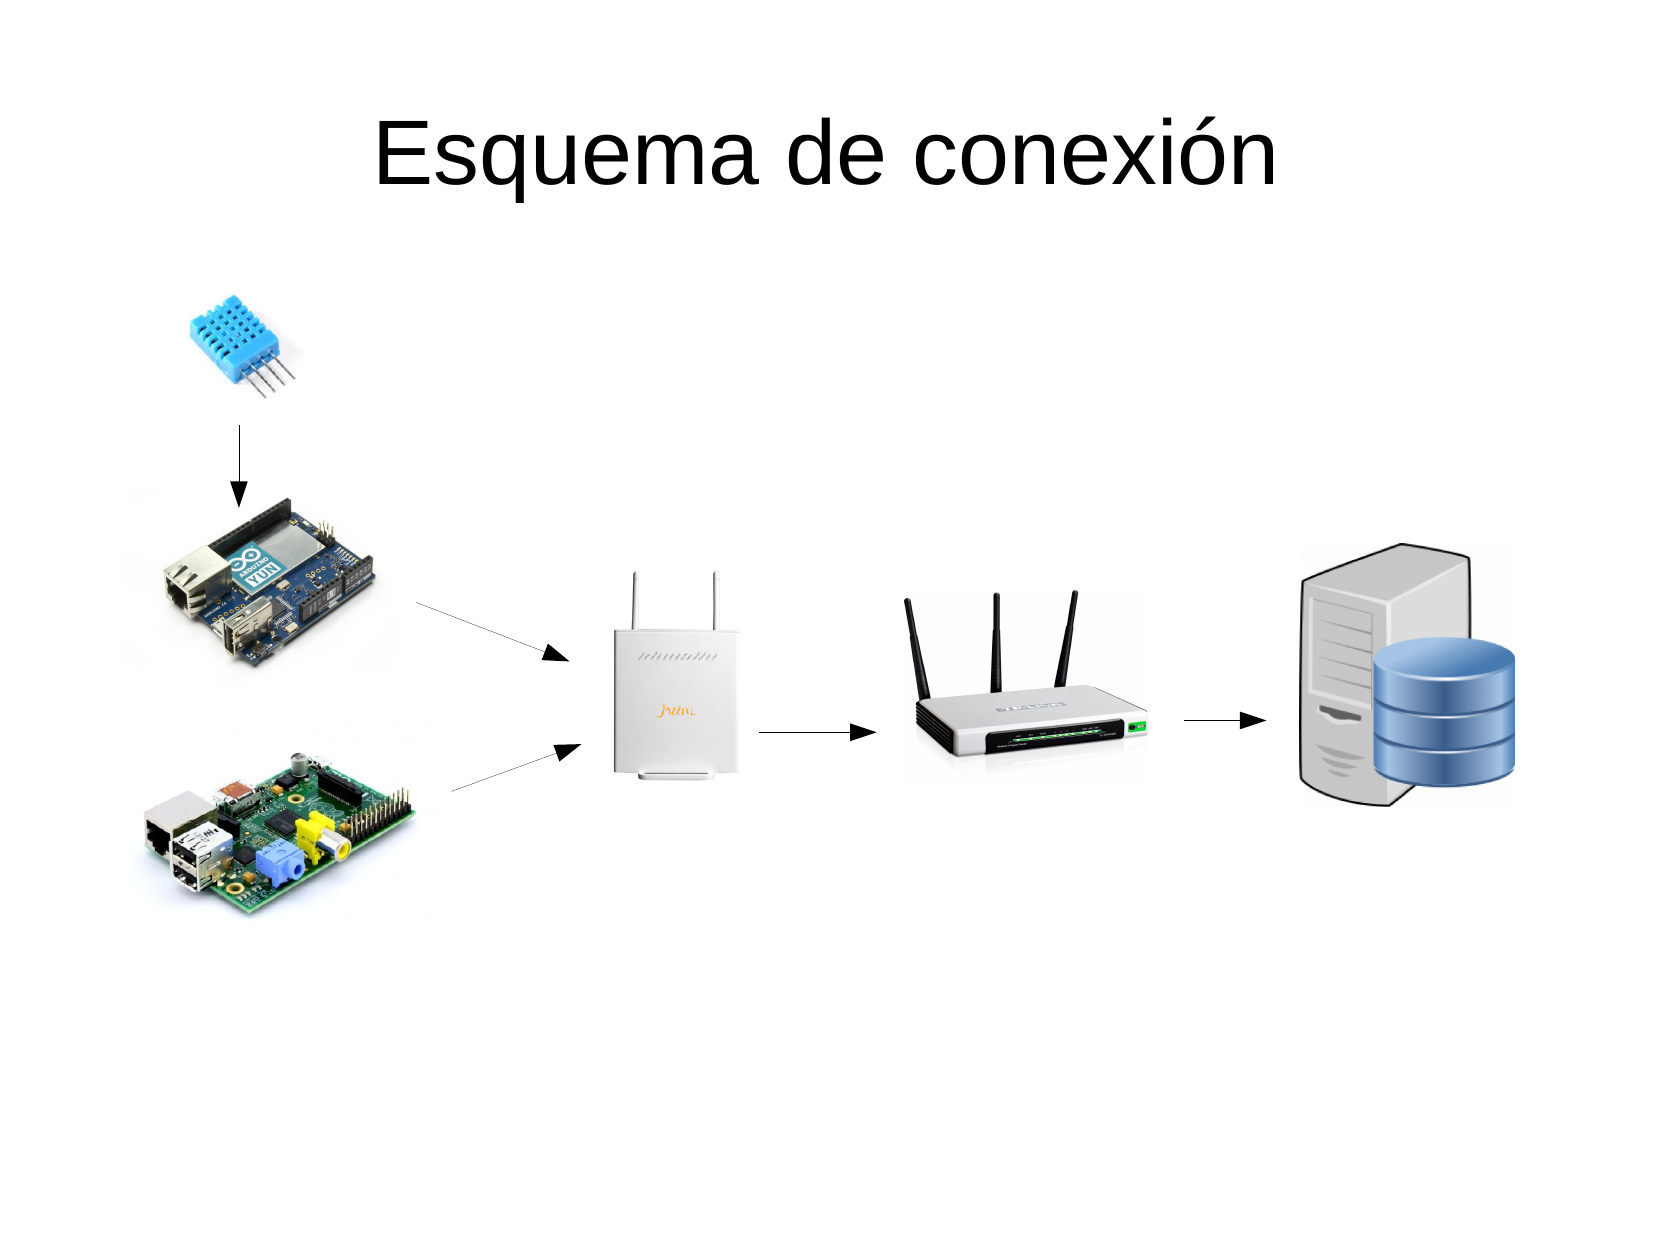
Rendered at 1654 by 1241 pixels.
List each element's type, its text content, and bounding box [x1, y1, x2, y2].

picture [118, 716, 440, 945]
title Esquema de conexión [82, 49, 1571, 257]
picture [120, 472, 417, 686]
picture [904, 590, 1149, 783]
picture [1299, 543, 1515, 807]
picture [593, 566, 759, 785]
picture [179, 283, 307, 411]
